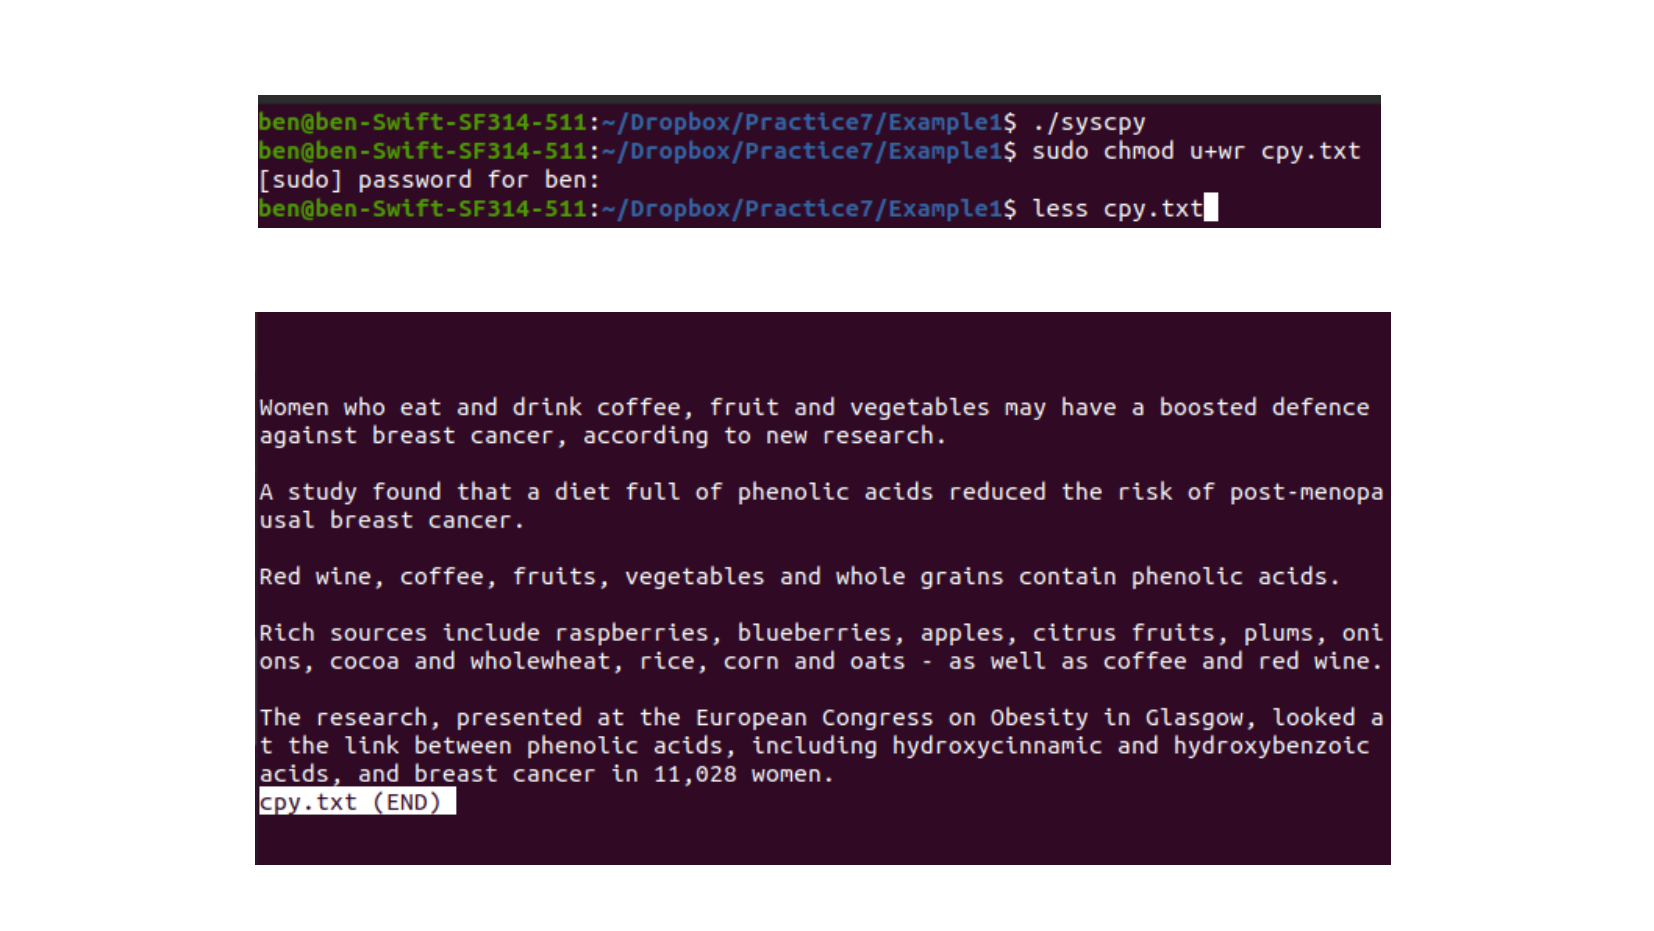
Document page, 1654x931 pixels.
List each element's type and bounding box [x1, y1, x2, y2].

picture [255, 312, 1391, 865]
picture [258, 95, 1381, 228]
